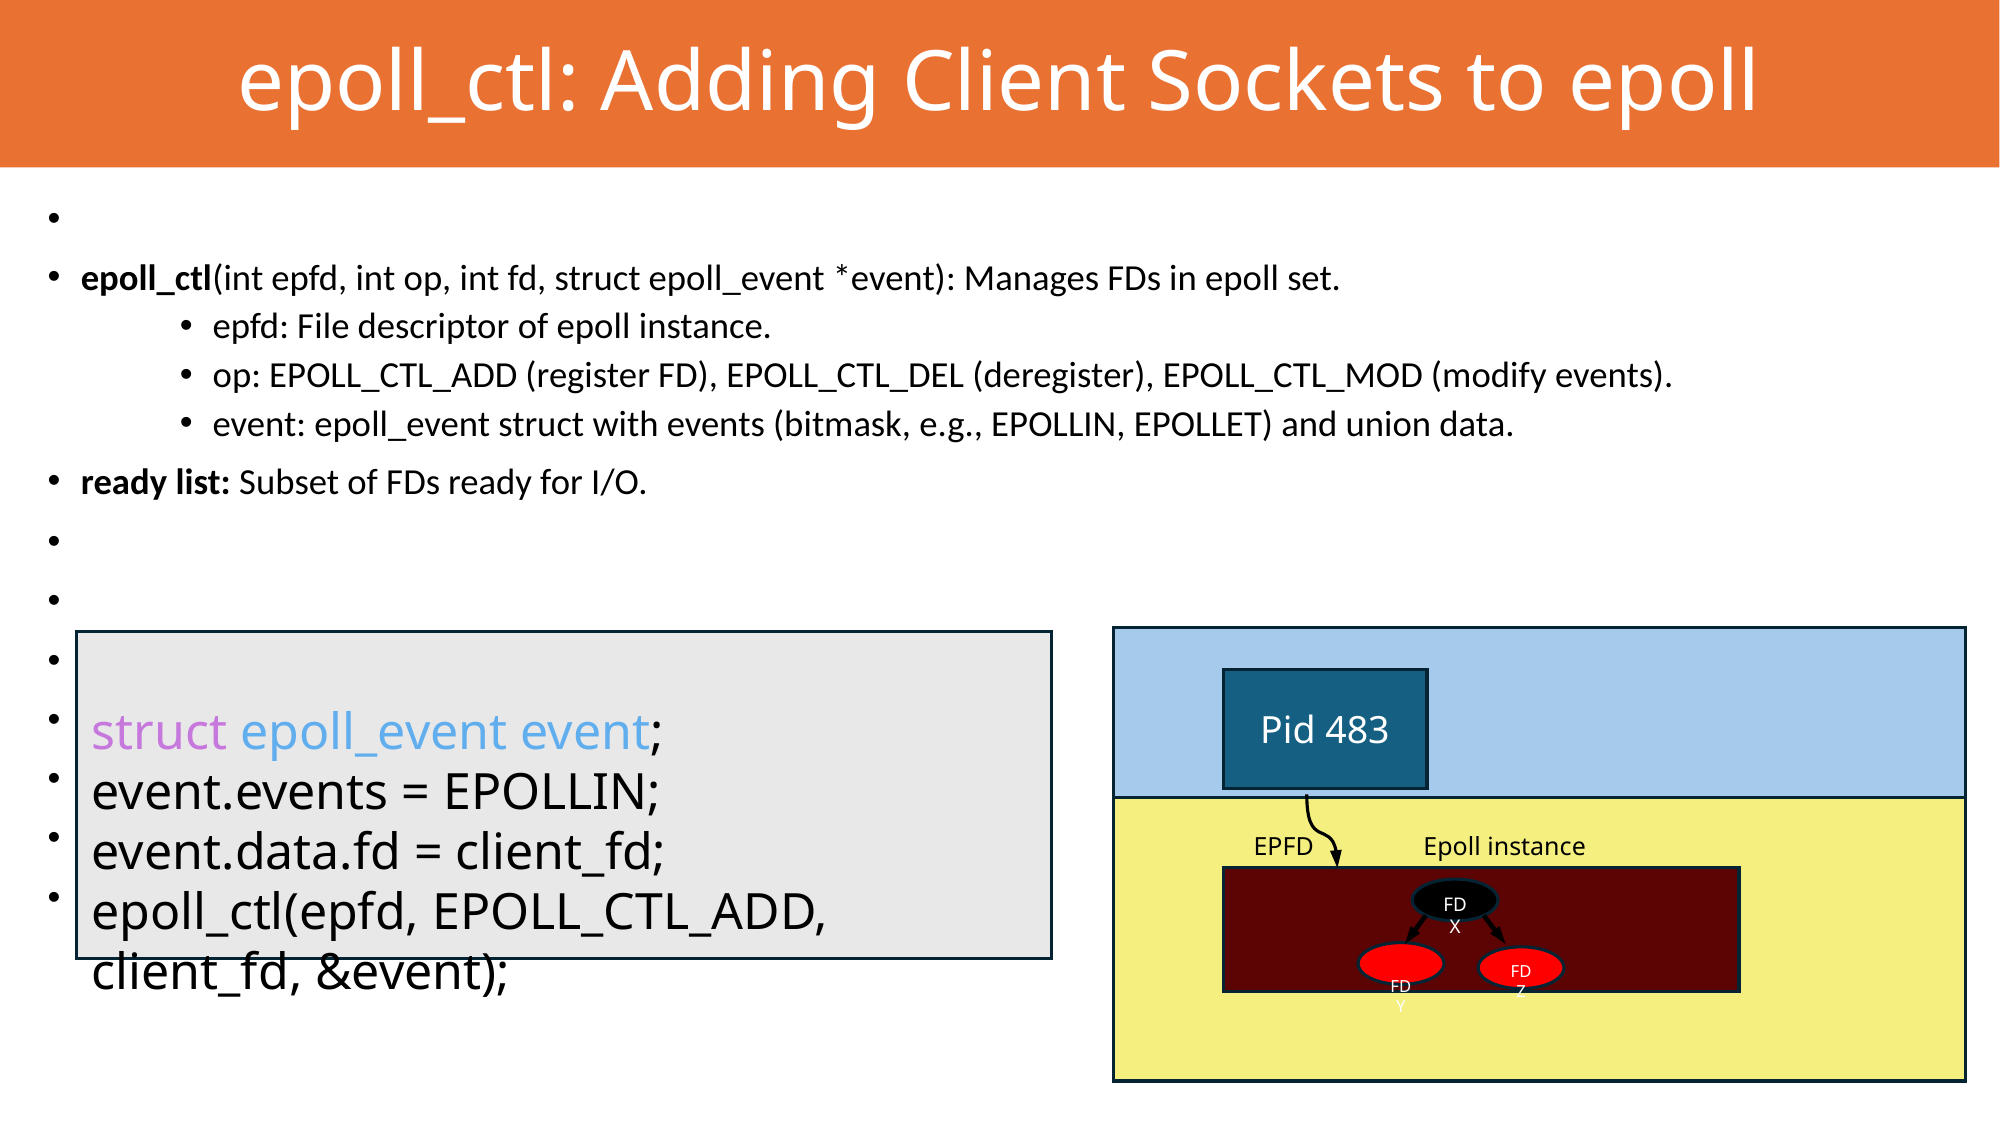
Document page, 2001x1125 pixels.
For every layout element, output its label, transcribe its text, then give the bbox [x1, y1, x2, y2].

text_box FD Z [1478, 946, 1564, 989]
text_box Epoll instance [1412, 822, 1713, 868]
text_box EPFD [1238, 822, 1412, 868]
list epoll_ctl(int epfd, int op, int fd, struct epoll_event *event): Manages FDs in epoll set. epfd: File descriptor of epoll instance. op: EPOLL_CTL_ADD (register FD), EPOLL_CTL_DEL (deregister), EPOLL_CTL_MOD (modify events). event: epoll_event struct with events (bitmask, e.g., EPOLLIN, EPOLLET) and union data. ready list: Subset of FDs ready for I/O. [32, 188, 1896, 515]
text_box struct epoll_event event; event.events = EPOLLIN; event.data.fd = client_fd; epoll_ctl(epfd, EPOLL_CTL_ADD, client_fd, &event); [77, 632, 1052, 958]
text_box [1113, 627, 1965, 1081]
text_box FD Y [1358, 942, 1444, 985]
text_box Pid 483 [1223, 669, 1427, 788]
text_box FD X [1412, 879, 1498, 921]
title epoll_ctl: Adding Client Sockets to epoll [0, 0, 2000, 168]
